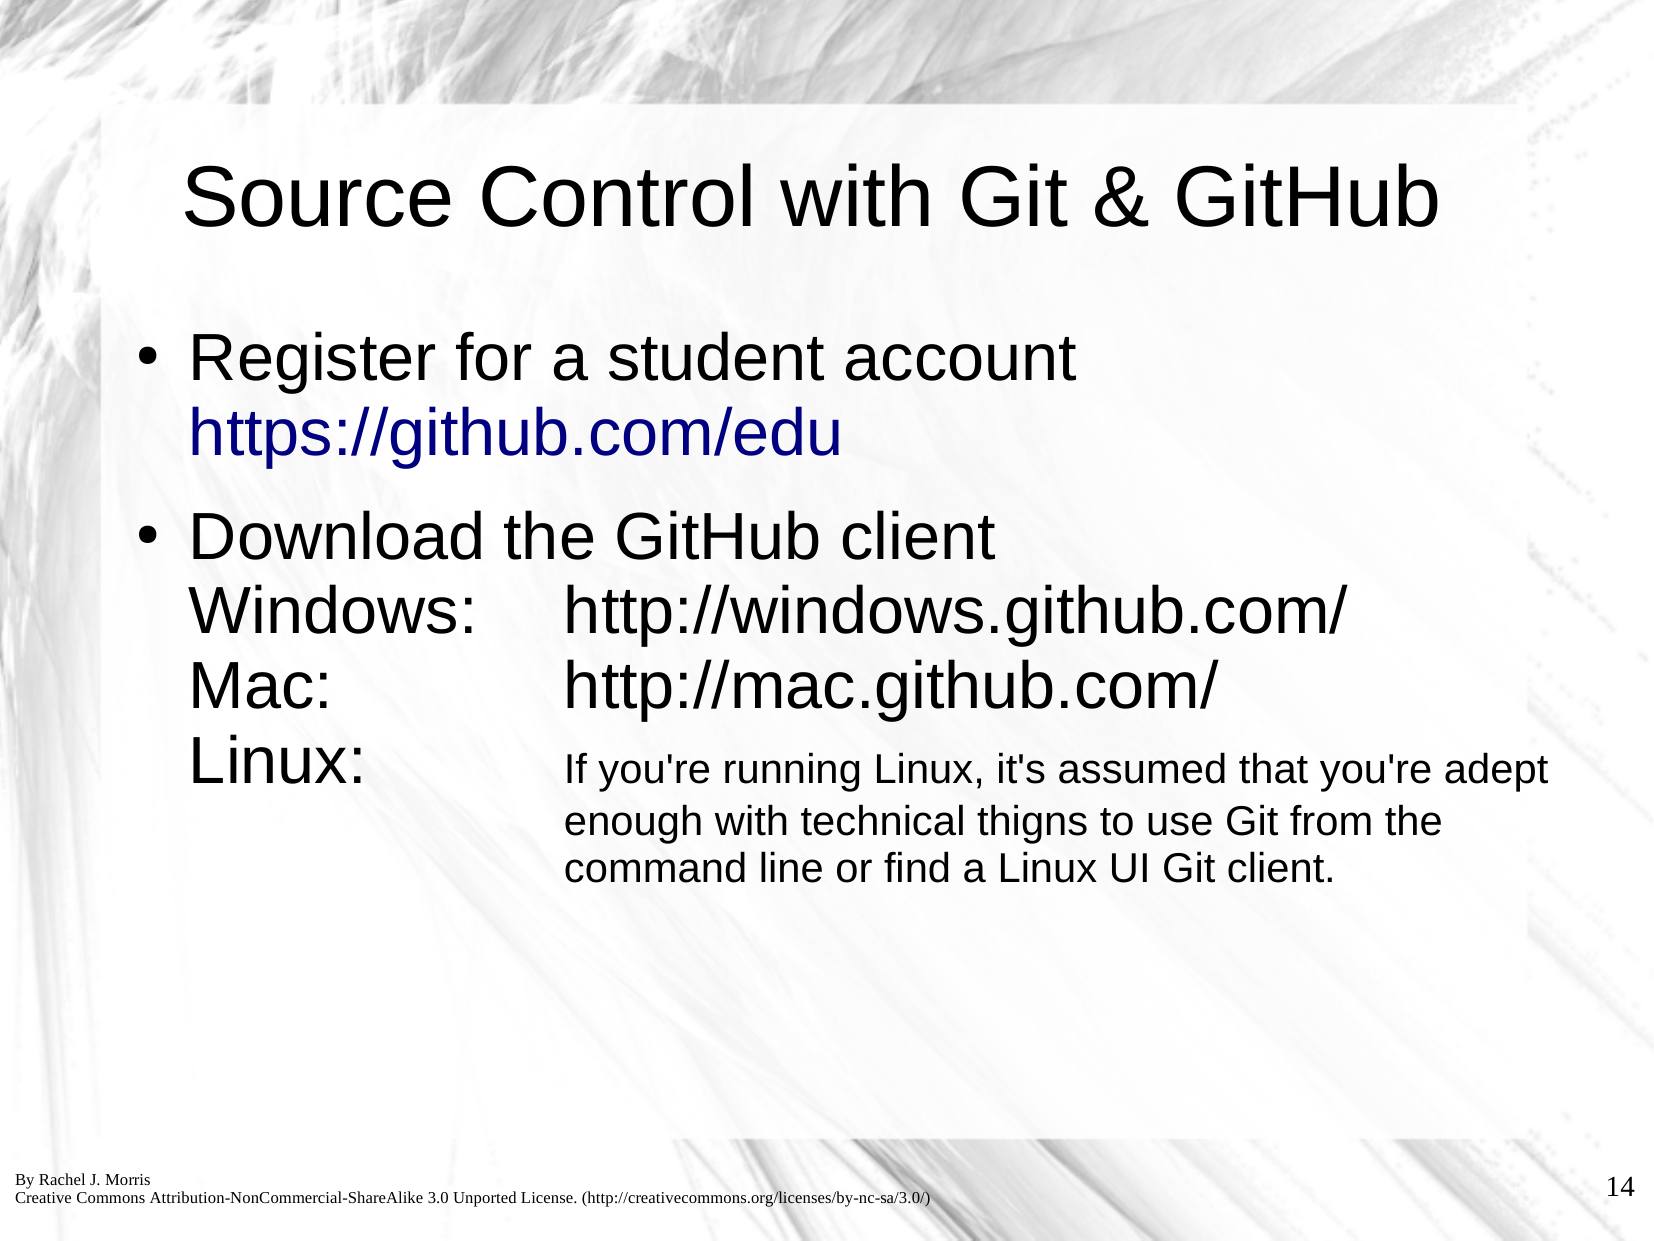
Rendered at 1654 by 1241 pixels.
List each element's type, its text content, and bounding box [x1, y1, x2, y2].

picture [0, 0, 1654, 1241]
title Source Control with Git & GitHub [118, 112, 1506, 281]
list Register for a student account https://github.com/edu Download the GitHub client Windows: http://windows.github.com/ Mac: http://mac.github.com/ Linux: If you're running Linux, it's assumed that you're adept enough with technical thigns to use Git from the command line or find a Linux UI Git client. [118, 319, 1571, 1040]
